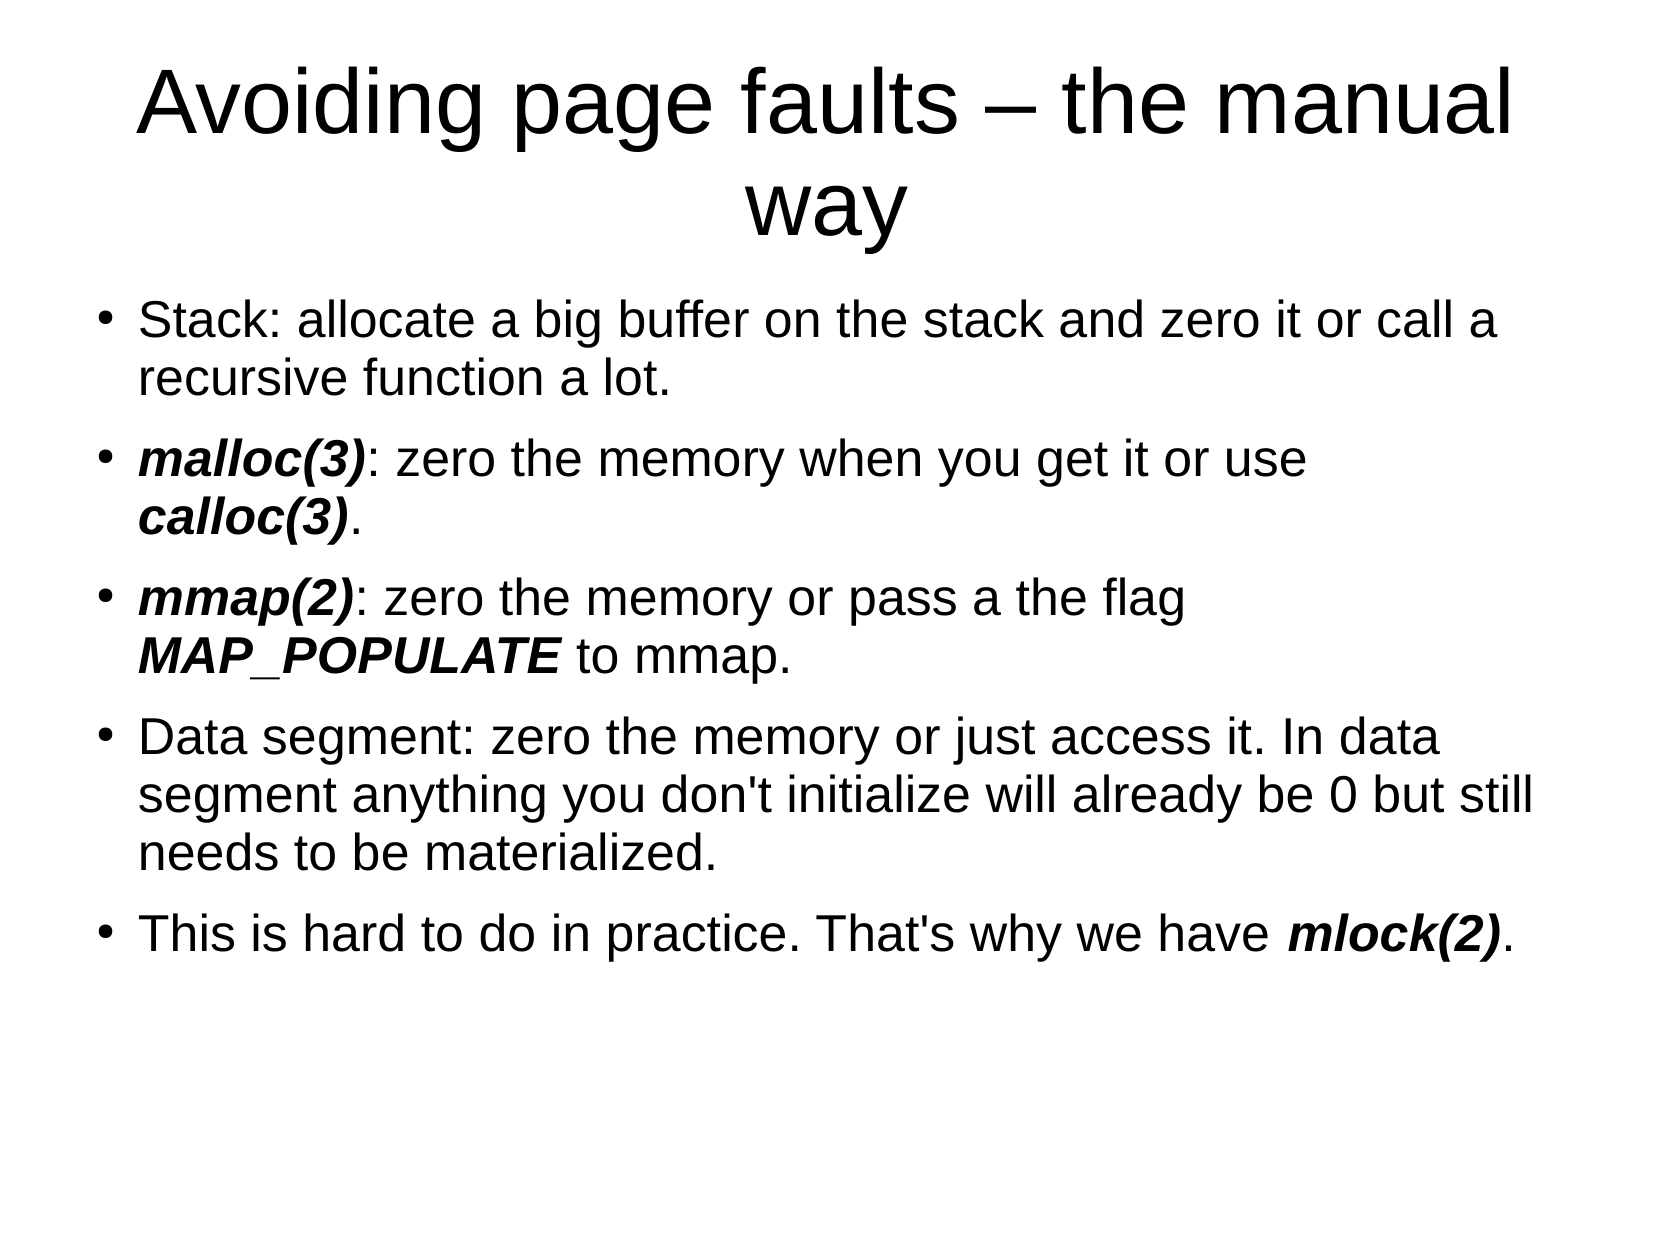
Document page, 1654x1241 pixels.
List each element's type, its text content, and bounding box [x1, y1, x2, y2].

title Avoiding page faults – the manual way [82, 49, 1571, 257]
list Stack: allocate a big buffer on the stack and zero it or call a recursive function a lot. malloc(3): zero the memory when you get it or use calloc(3). mmap(2): zero the memory or pass a the flag MAP_POPULATE to mmap. Data segment: zero the memory or just access it. In data segment anything you don't initialize will already be 0 but still needs to be materialized. This is hard to do in practice. That's why we have mlock(2). [82, 290, 1538, 1010]
